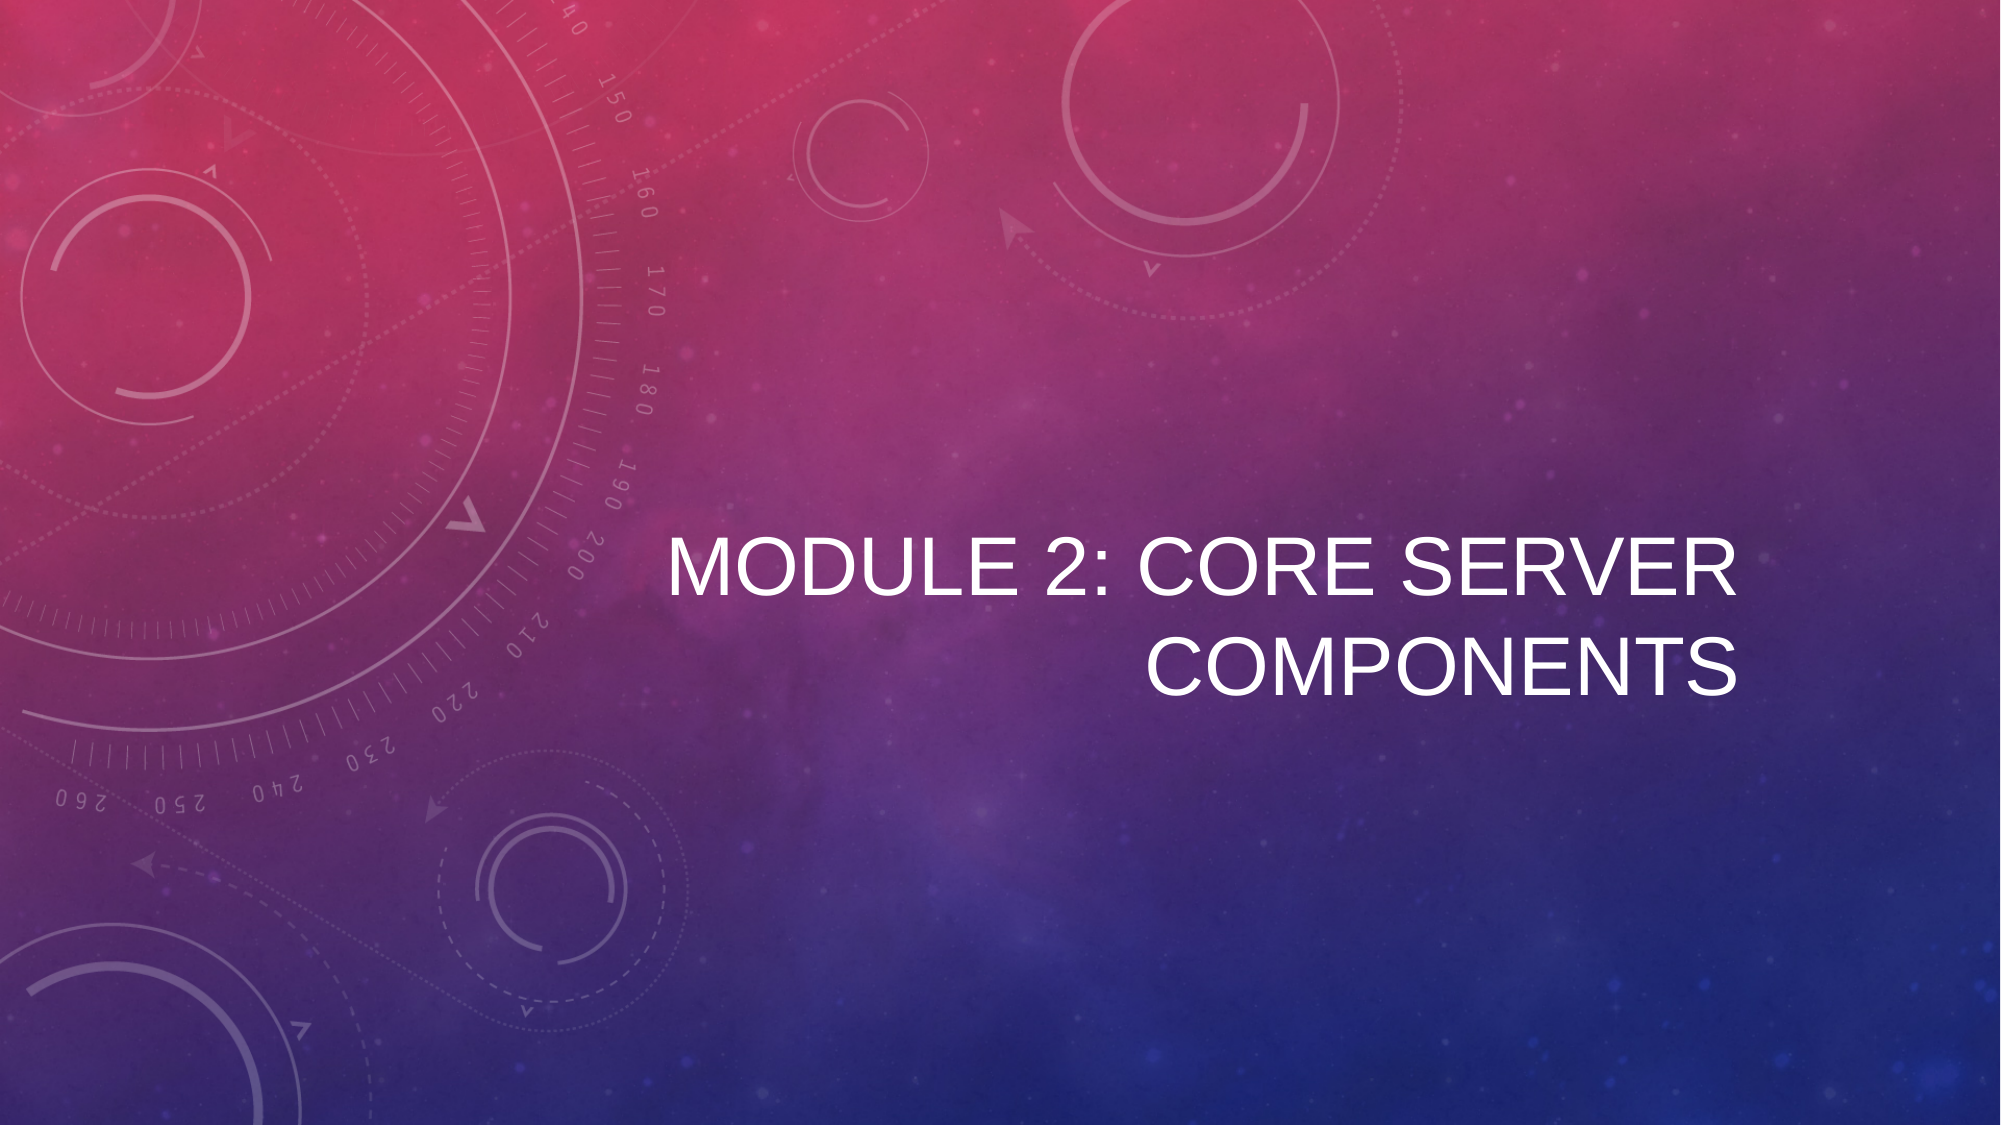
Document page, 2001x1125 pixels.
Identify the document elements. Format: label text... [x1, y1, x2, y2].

picture [0, 0, 2001, 1125]
title Module 2: Core Server Components [650, 322, 1831, 720]
